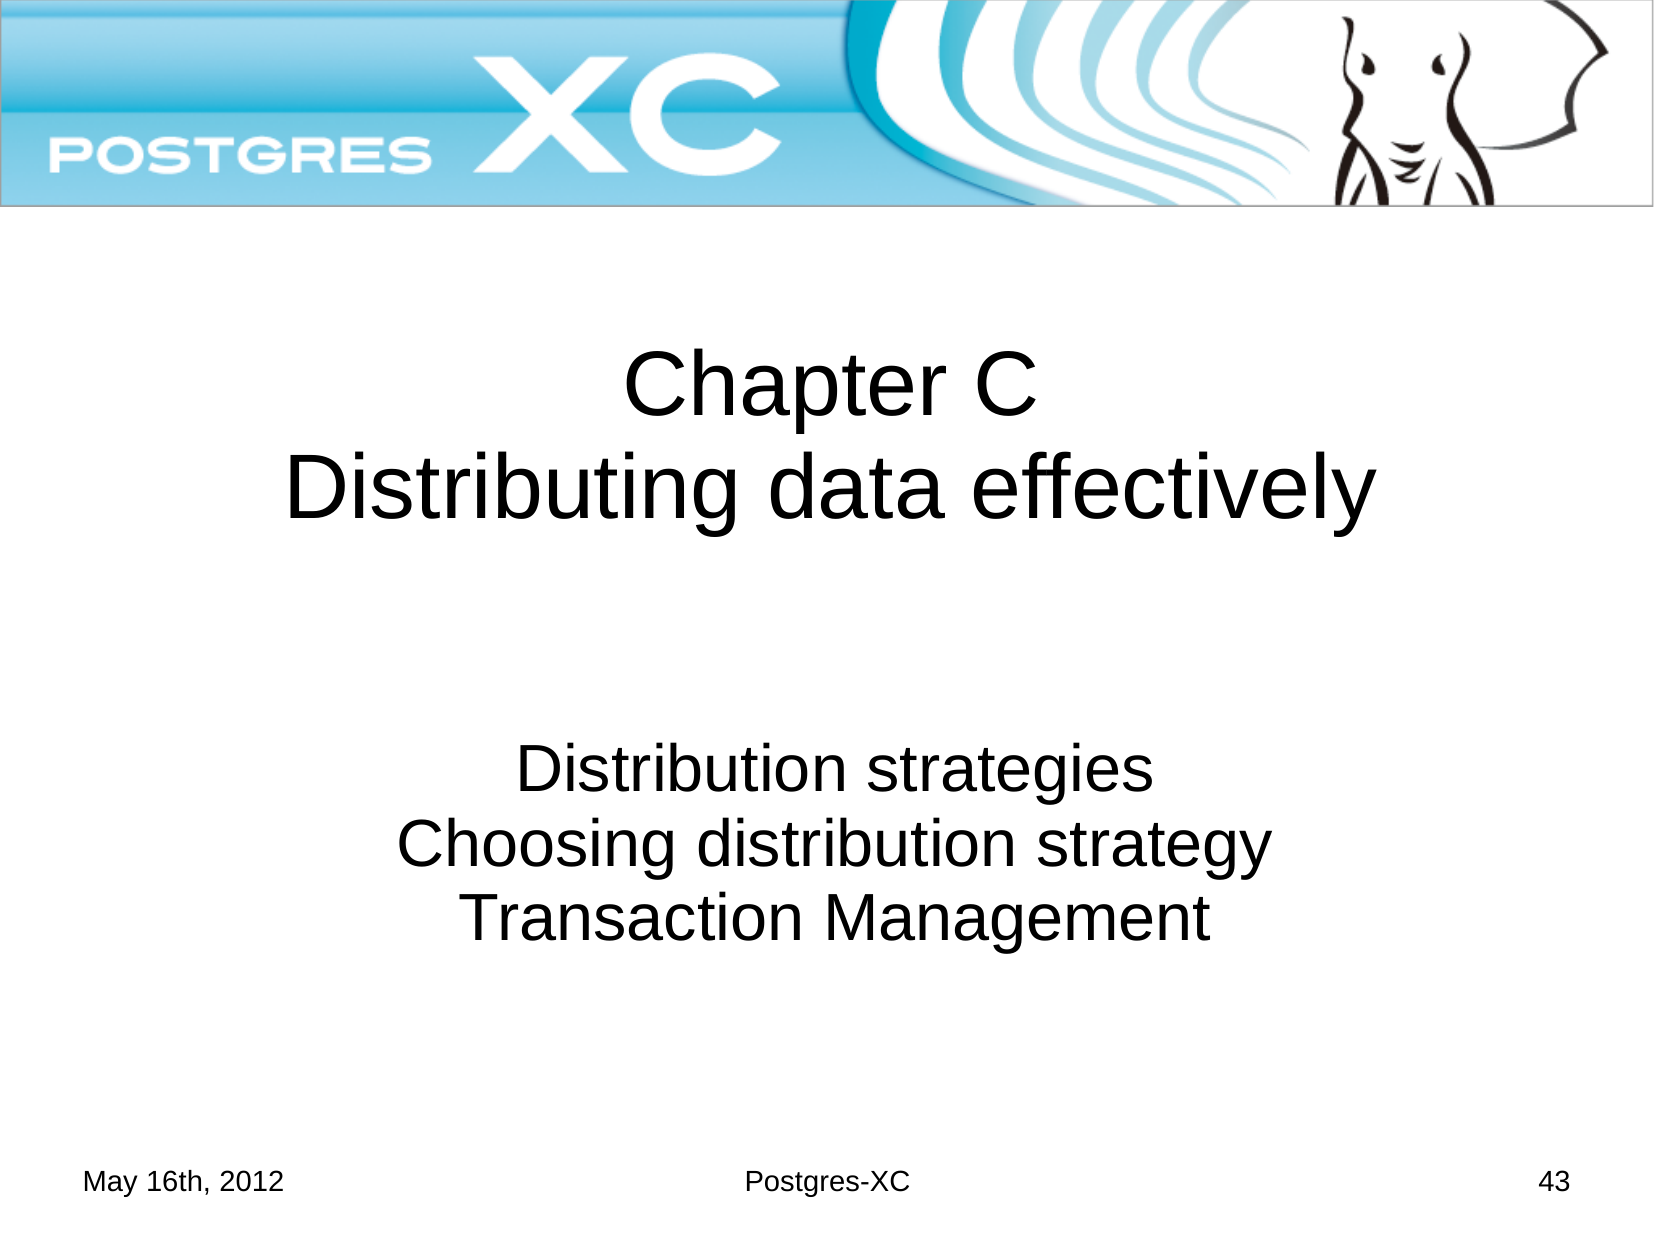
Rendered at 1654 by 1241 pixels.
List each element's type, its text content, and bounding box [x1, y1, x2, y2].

picture [0, 0, 1654, 207]
title Chapter C Distributing data effectively [86, 331, 1576, 539]
subtitle Distribution strategies Choosing distribution strategy Transaction Management [91, 585, 1580, 1101]
